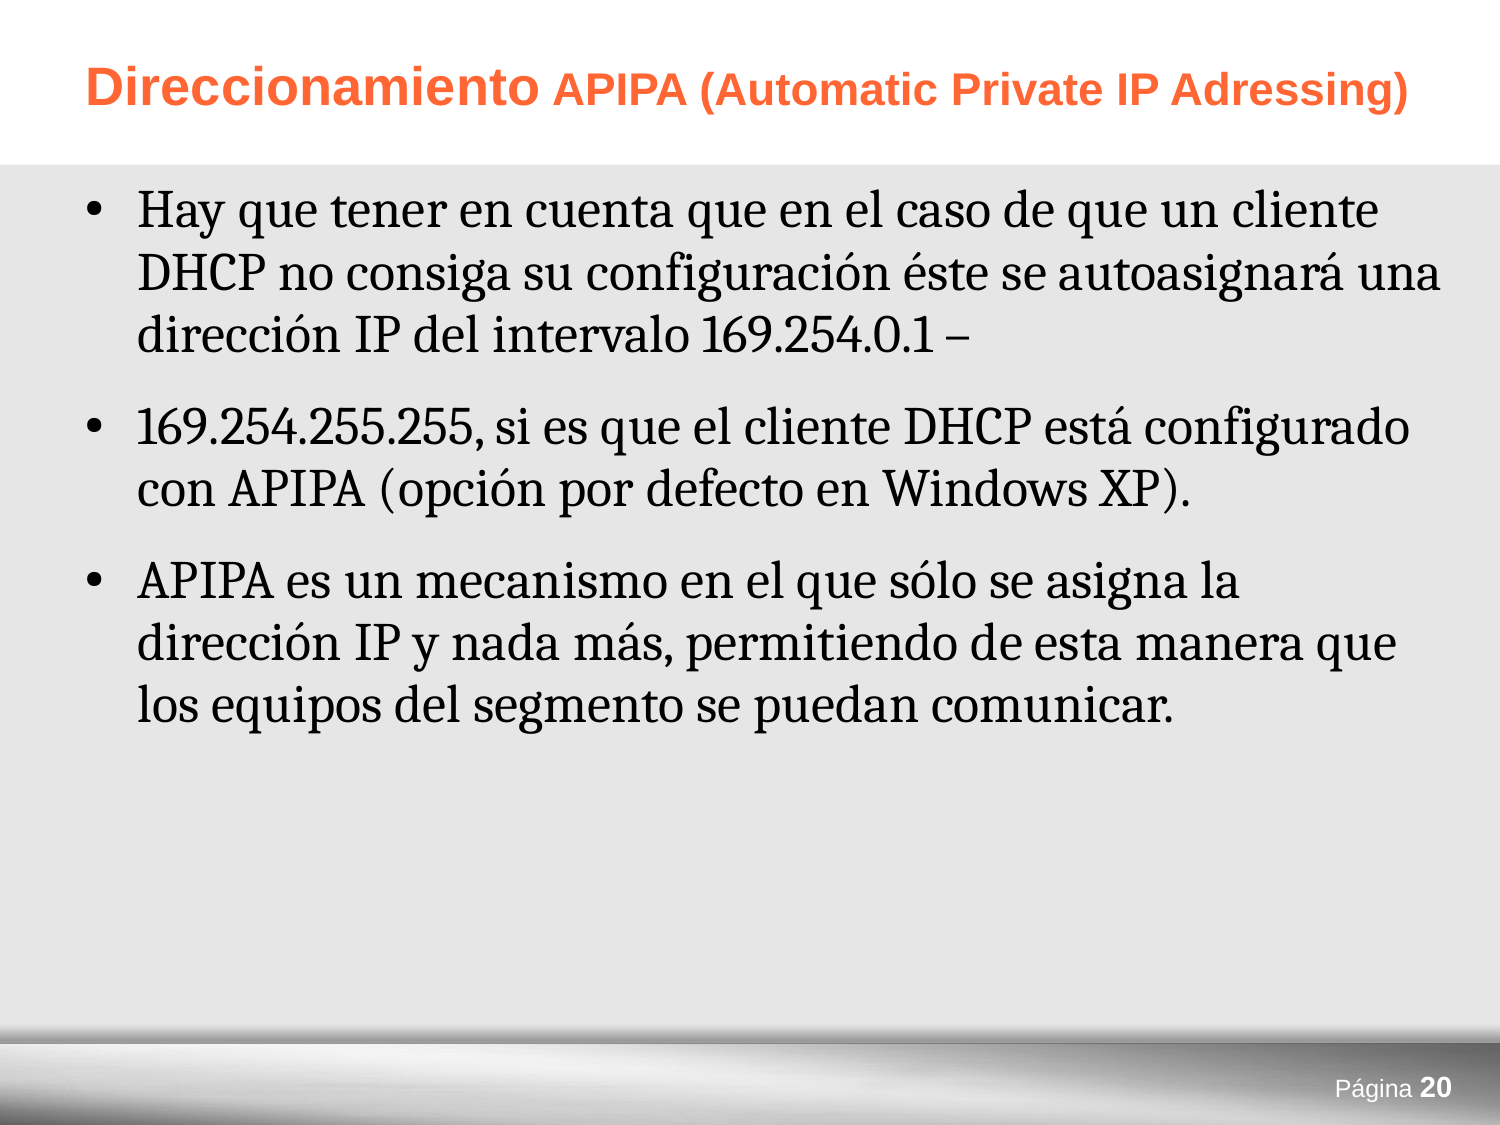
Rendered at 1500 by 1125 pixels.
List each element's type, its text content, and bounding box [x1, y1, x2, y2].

picture [0, 1044, 1500, 1125]
list Hay que tener en cuenta que en el caso de que un cliente DHCP no consiga su configuración éste se autoasignará una dirección IP del intervalo 169.254.0.1 – 169.254.255.255, si es que el cliente DHCP está configurado con APIPA (opción por defecto en Windows XP). APIPA es un mecanismo en el que sólo se asigna la dirección IP y nada más, permitiendo de esta manera que los equipos del segmento se puedan comunicar. [66, 178, 1445, 967]
title Direccionamiento APIPA (Automatic Private IP Adressing) [66, 37, 1447, 137]
